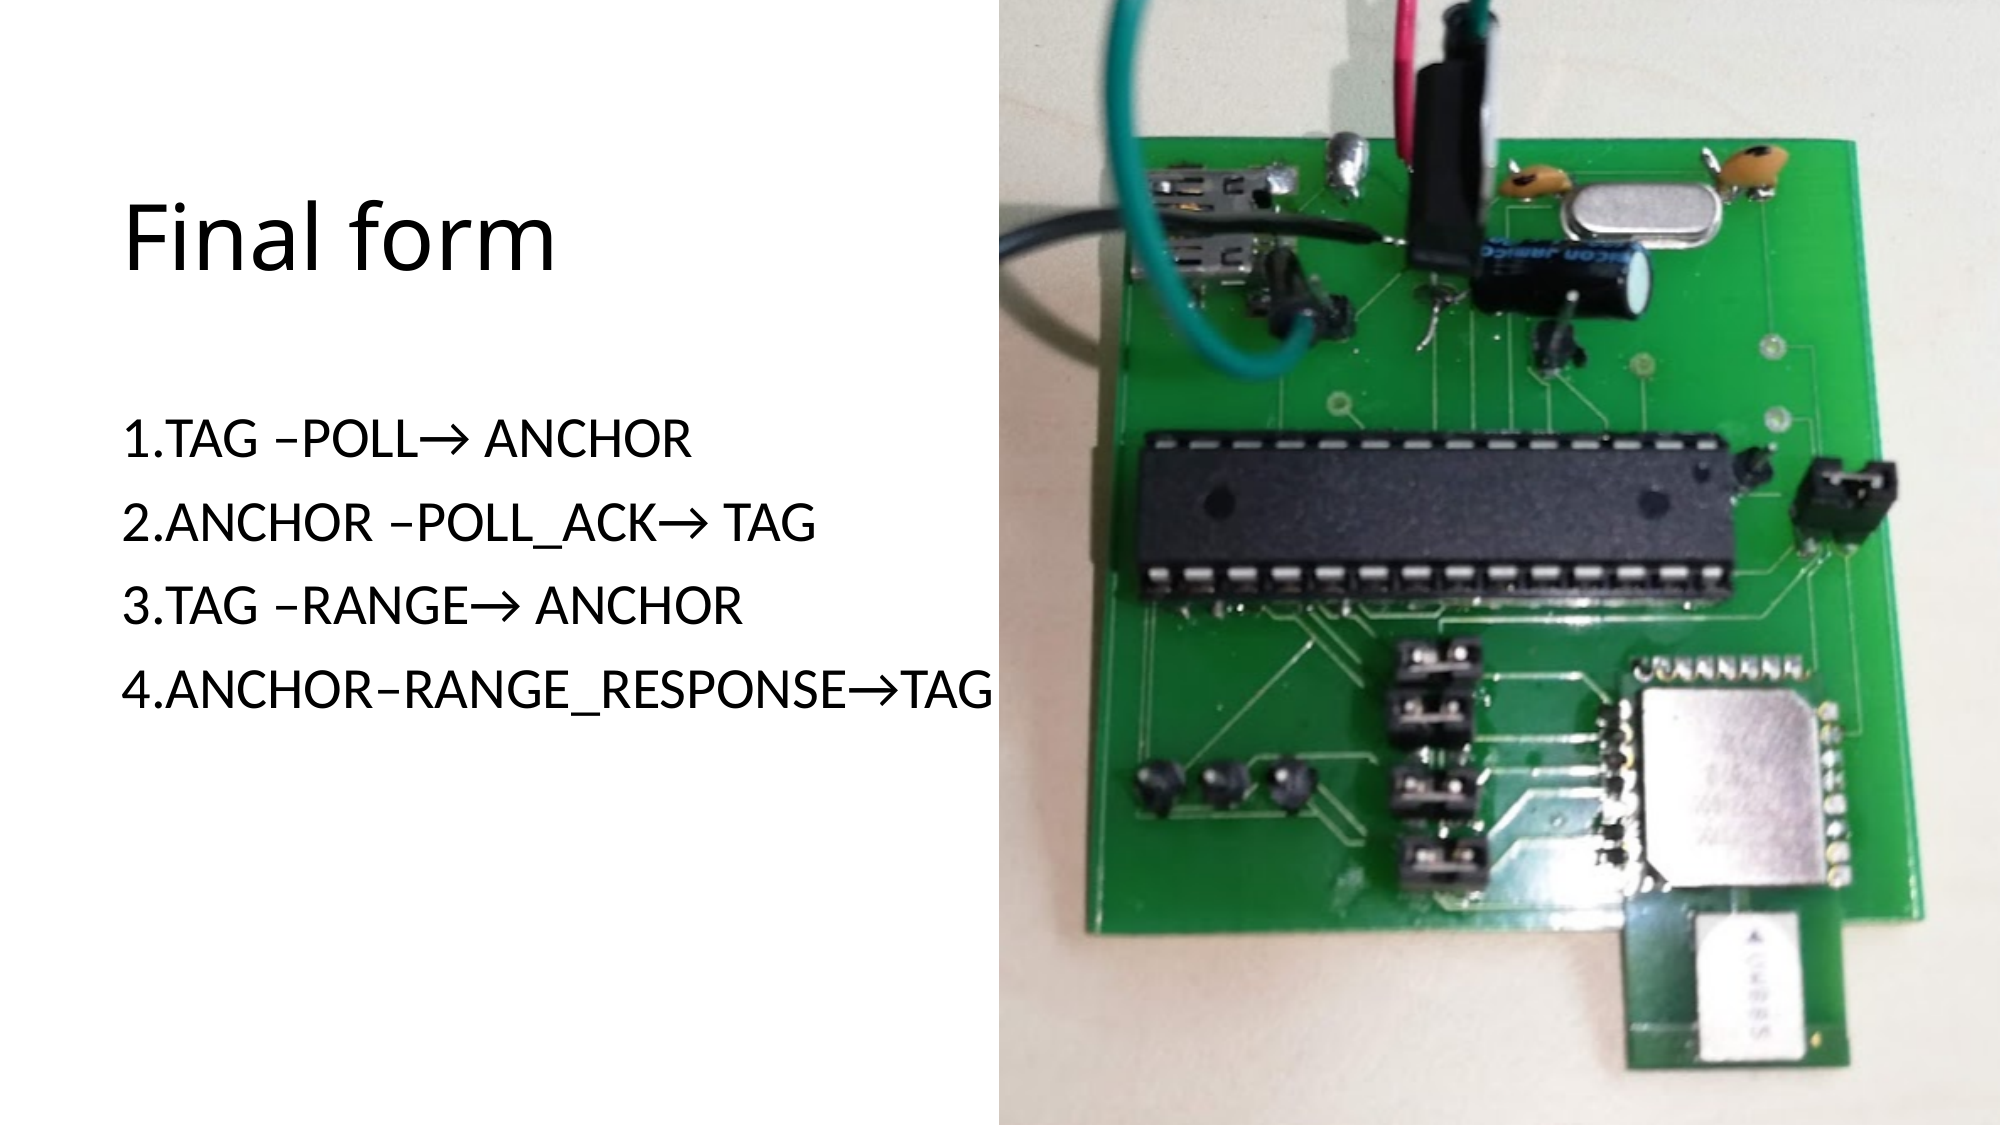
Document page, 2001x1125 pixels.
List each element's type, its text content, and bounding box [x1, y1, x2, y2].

title Final form [106, 103, 948, 379]
list TAG –POLL→ ANCHOR ANCHOR –POLL_ACK→ TAG TAG –RANGE→ ANCHOR ANCHOR–RANGE_RESPONSE→TAG [106, 399, 999, 1021]
picture [999, 0, 2000, 1125]
